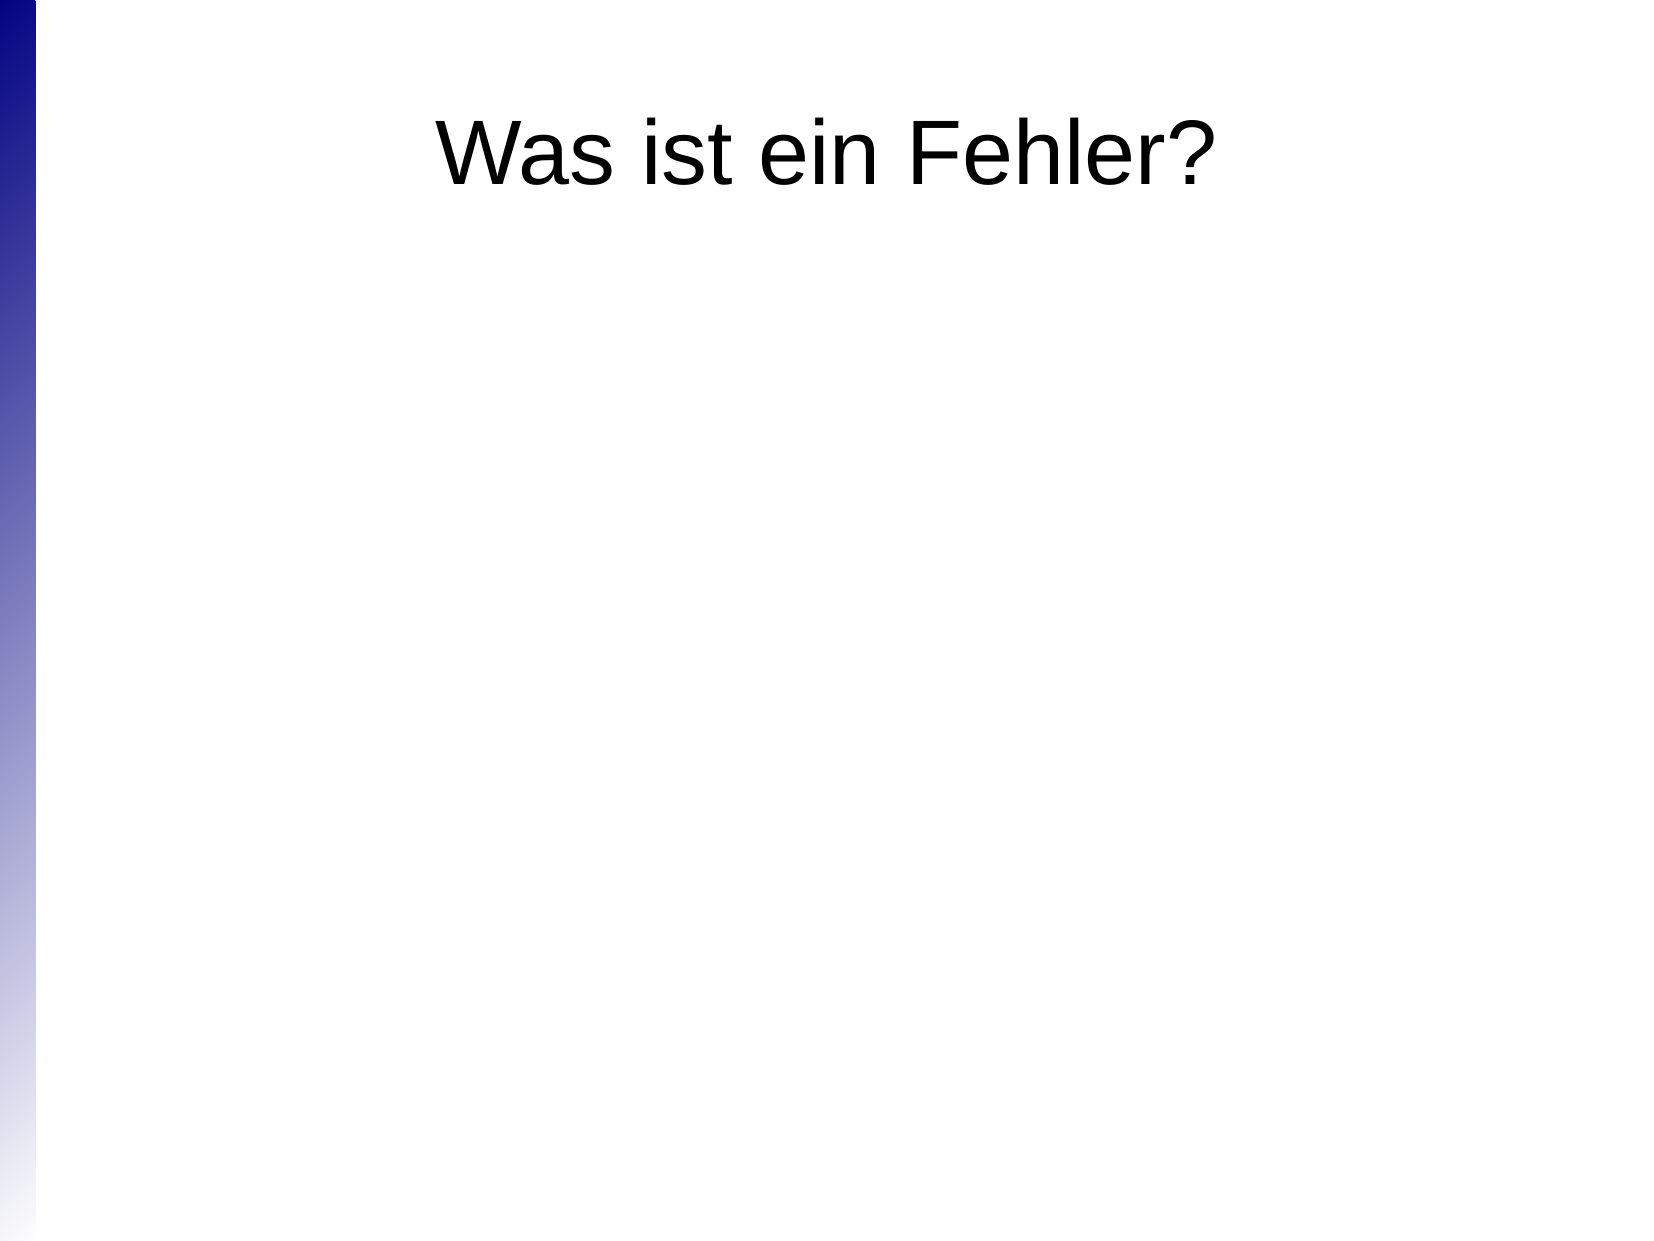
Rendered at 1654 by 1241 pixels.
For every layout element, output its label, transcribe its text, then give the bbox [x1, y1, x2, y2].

title Was ist ein Fehler? [82, 49, 1571, 257]
